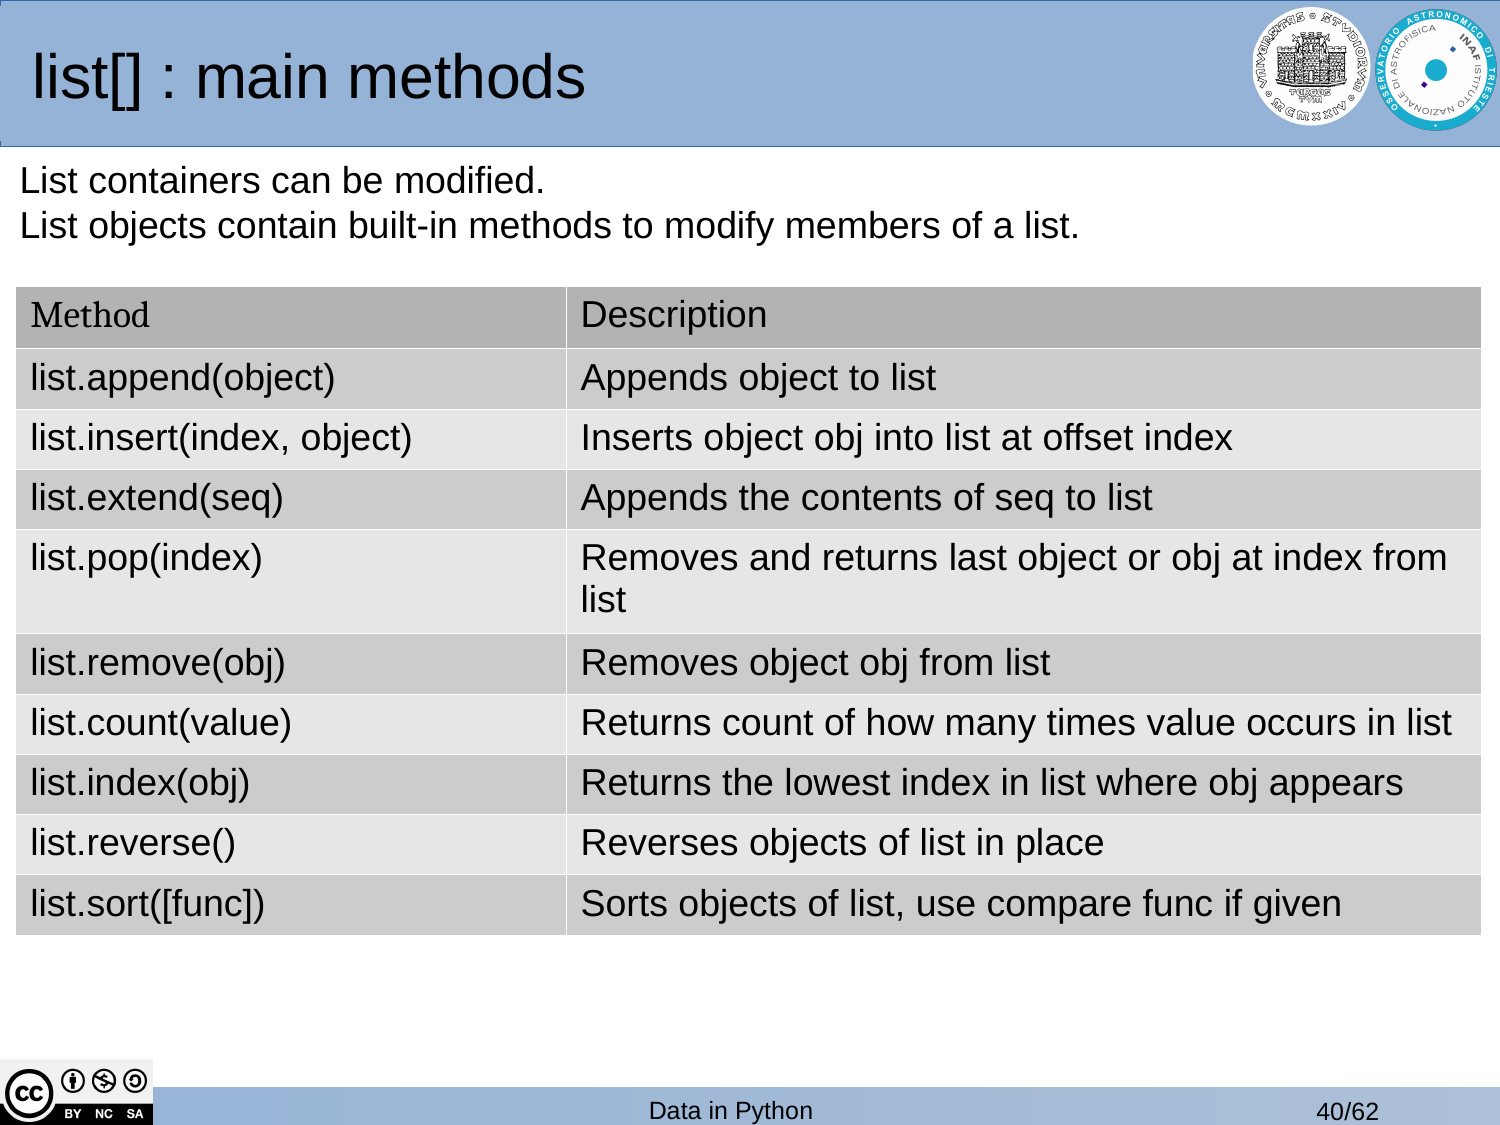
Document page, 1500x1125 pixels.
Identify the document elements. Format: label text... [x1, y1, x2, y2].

table_cell Removes object obj from list [567, 634, 1481, 694]
table_cell Appends object to list [567, 349, 1481, 409]
table_cell list.extend(seq) [16, 470, 566, 529]
table_header Method [16, 287, 566, 348]
table_cell list.index(obj) [16, 755, 566, 814]
table_cell Inserts object obj into list at offset index [567, 410, 1481, 469]
table_cell list.pop(index) [16, 530, 566, 633]
table_cell Returns count of how many times value occurs in list [567, 695, 1481, 754]
table_cell list.sort([func]) [16, 875, 566, 935]
table_cell Returns the lowest index in list where obj appears [567, 755, 1481, 814]
table_cell list.remove(obj) [16, 634, 566, 694]
table_cell Appends the contents of seq to list [567, 470, 1481, 529]
table_cell list.insert(index, object) [16, 410, 566, 469]
picture [0, 1059, 153, 1125]
table_header Description [567, 287, 1481, 348]
table_cell list.reverse() [16, 815, 566, 874]
table_cell Removes and returns last object or obj at index from list [567, 530, 1481, 633]
table_cell Sorts objects of list, use compare func if given [567, 875, 1481, 935]
table_cell list.append(object) [16, 349, 566, 409]
picture [1253, 0, 1500, 156]
table_cell Reverses objects of list in place [567, 815, 1481, 874]
text_box list[] : main methods [0, 5, 1253, 141]
table_cell list.count(value) [16, 695, 566, 754]
list List containers can be modified. List objects contain built-in methods to modify members of a list. [4, 148, 1482, 1061]
